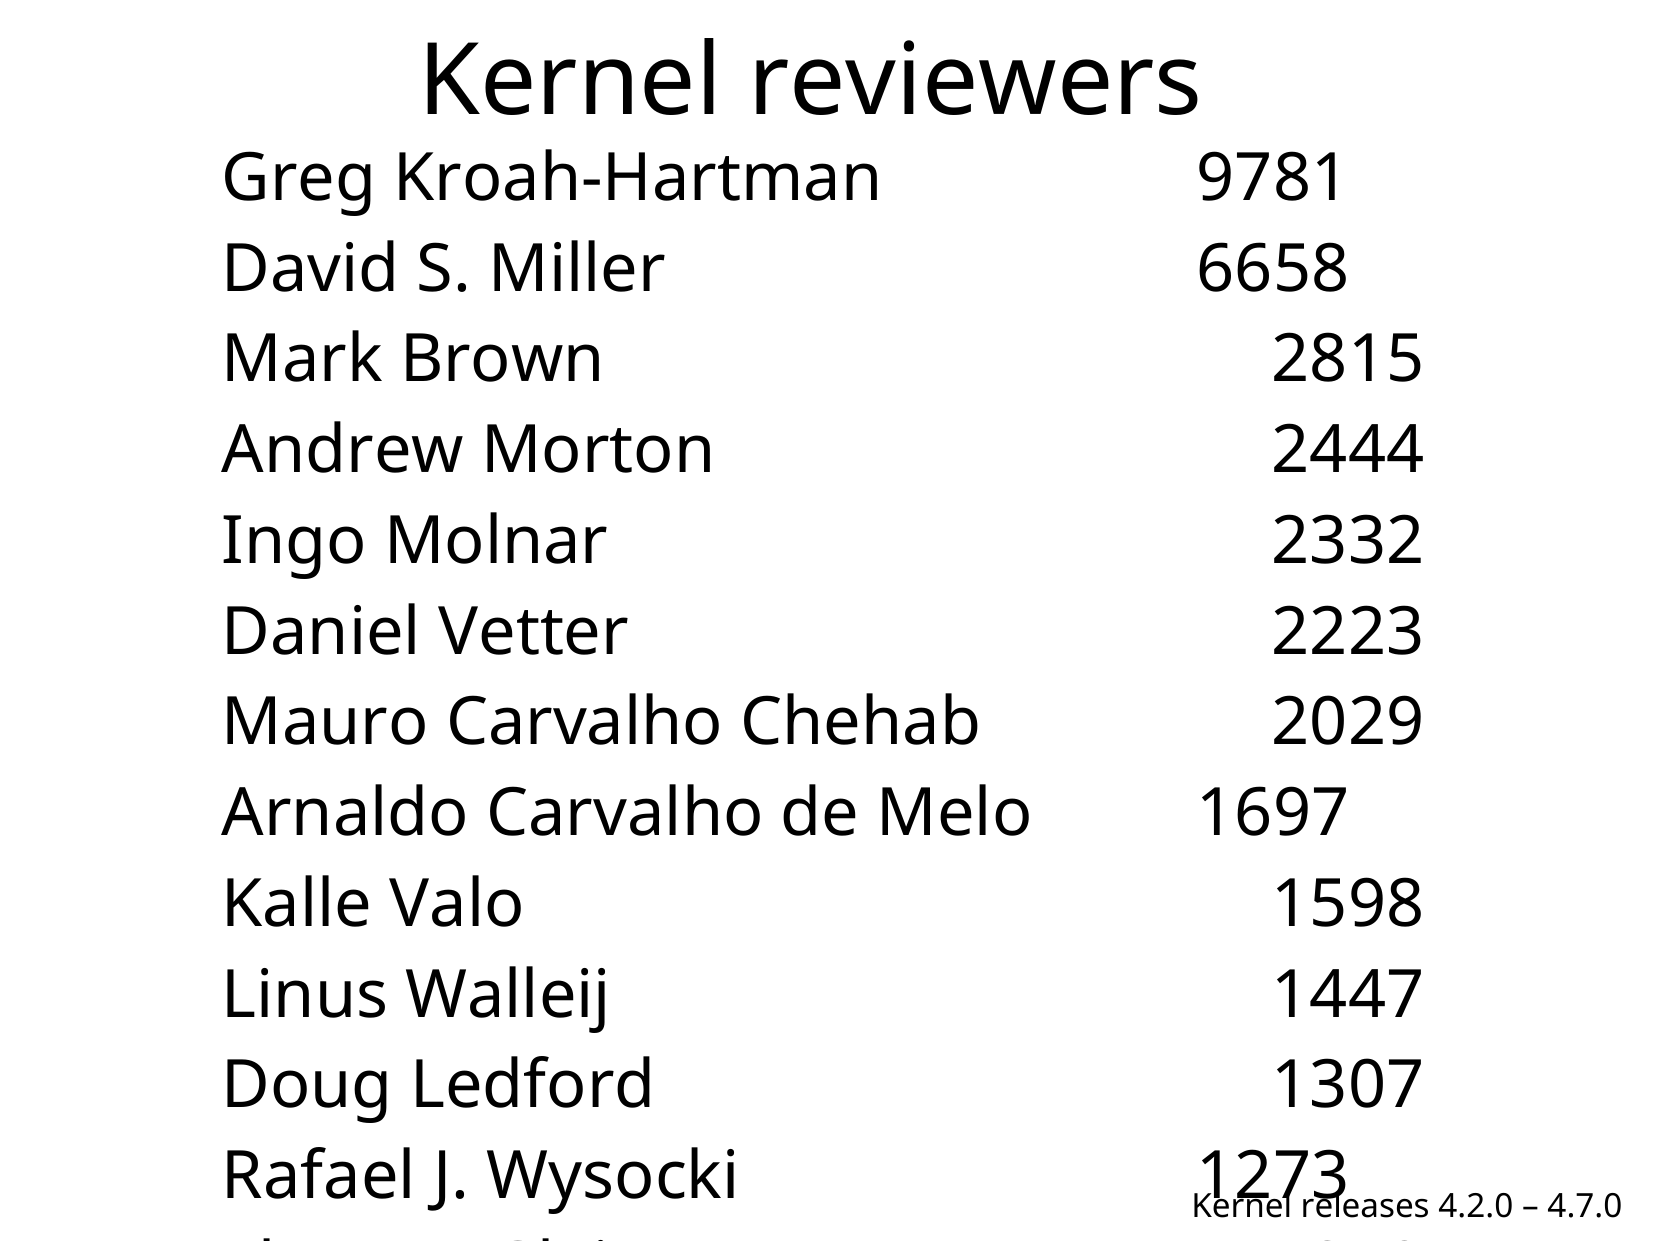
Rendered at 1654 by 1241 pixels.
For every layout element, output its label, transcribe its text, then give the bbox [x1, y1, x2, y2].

text_box Kernel reviewers [403, 0, 1250, 121]
text_box Kernel releases 4.2.0 – 4.7.0 [1176, 1174, 1654, 1229]
text_box Greg Kroah-Hartman 9781 David S. Miller 6658 Mark Brown 2815 Andrew Morton 2444 Ingo Molnar 2332 Daniel Vetter 2223 Mauro Carvalho Chehab 2029 Arnaldo Carvalho de Melo 1697 Kalle Valo 1598 Linus Walleij 1447 Doug Ledford 1307 Rafael J. Wysocki 1273 Thomas Gleixner 1219 [206, 121, 1447, 1197]
